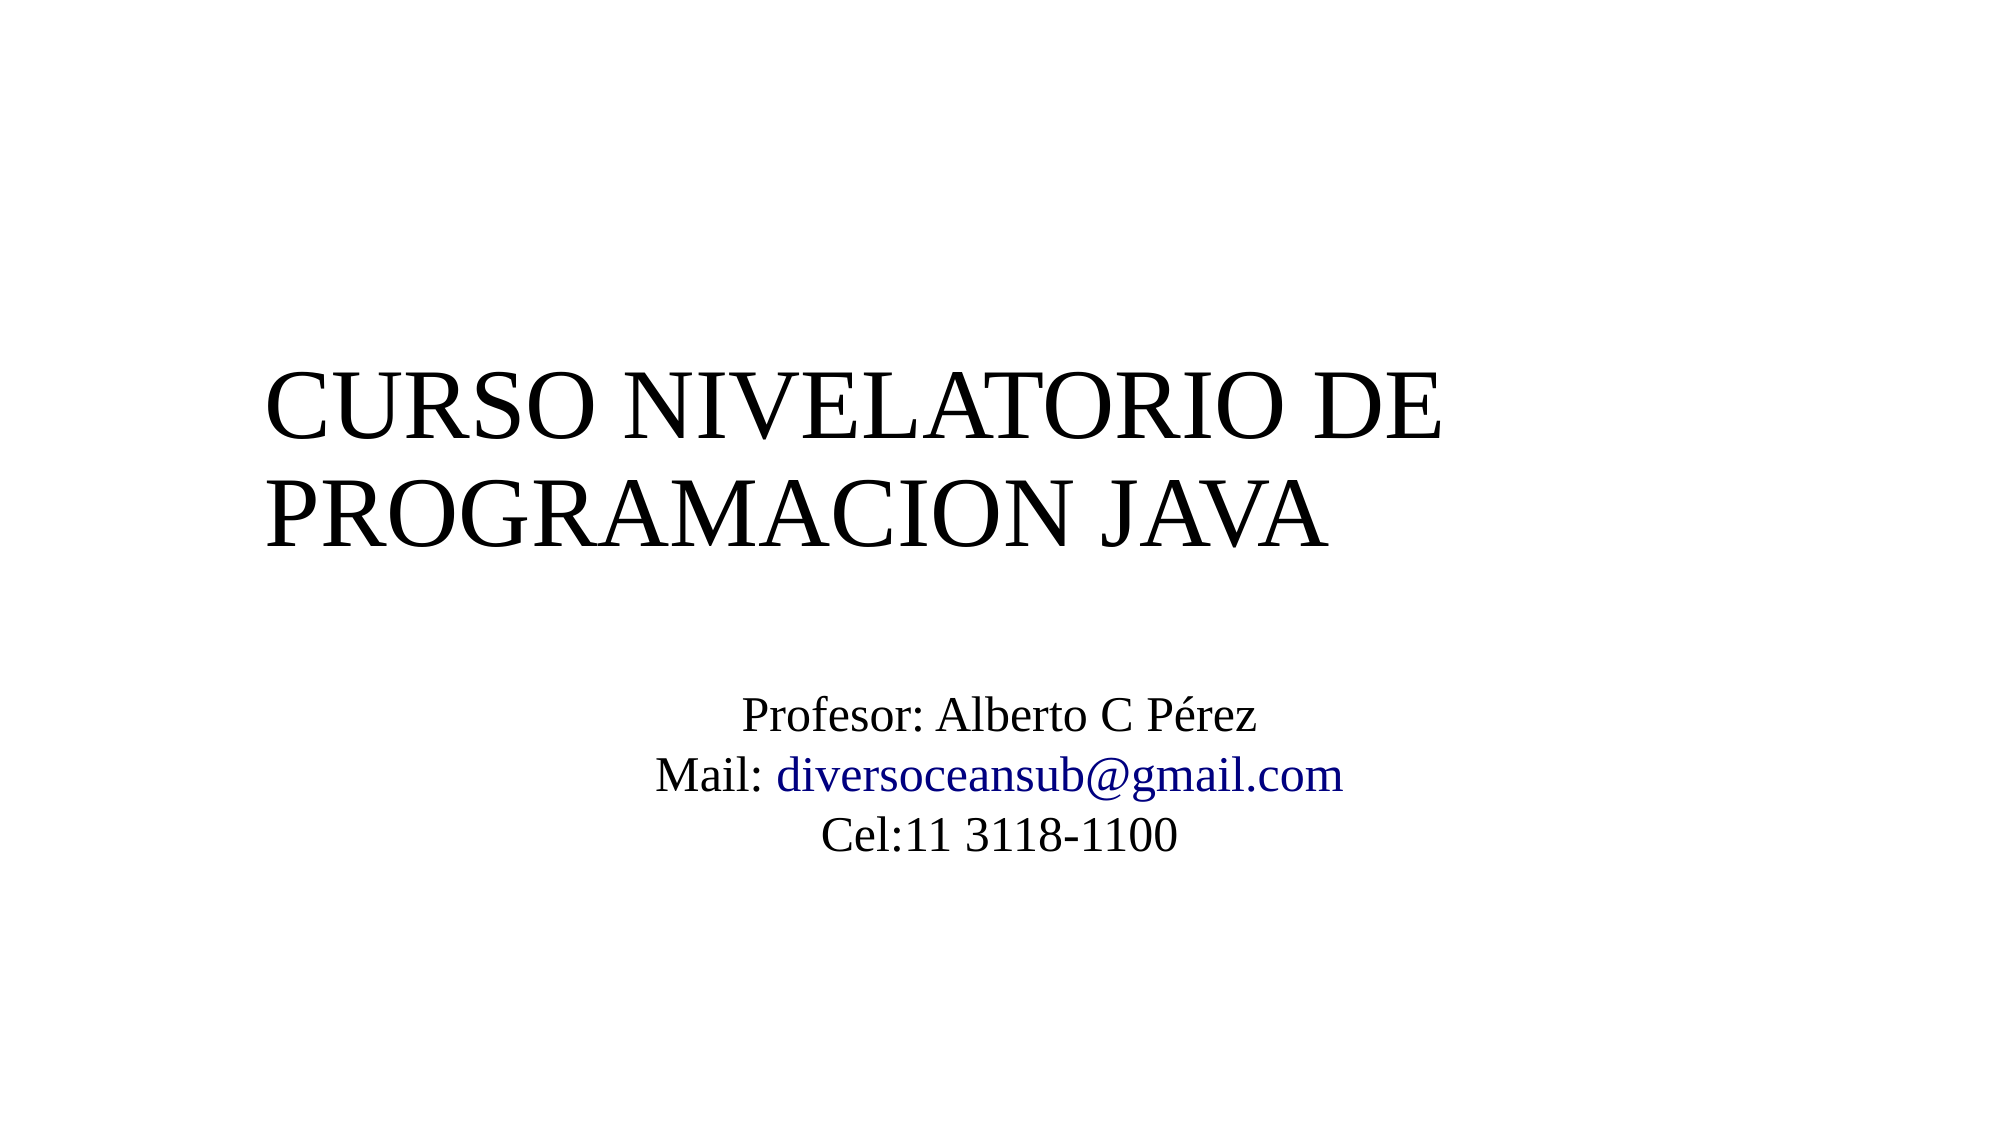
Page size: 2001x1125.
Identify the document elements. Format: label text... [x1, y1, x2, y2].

text_box CURSO NIVELATORIO DE PROGRAMACION JAVA [249, 184, 1750, 576]
text_box Profesor: Alberto C Pérez Mail: diversoceansub@gmail.com Cel:11 3118-1100 [249, 590, 1750, 862]
